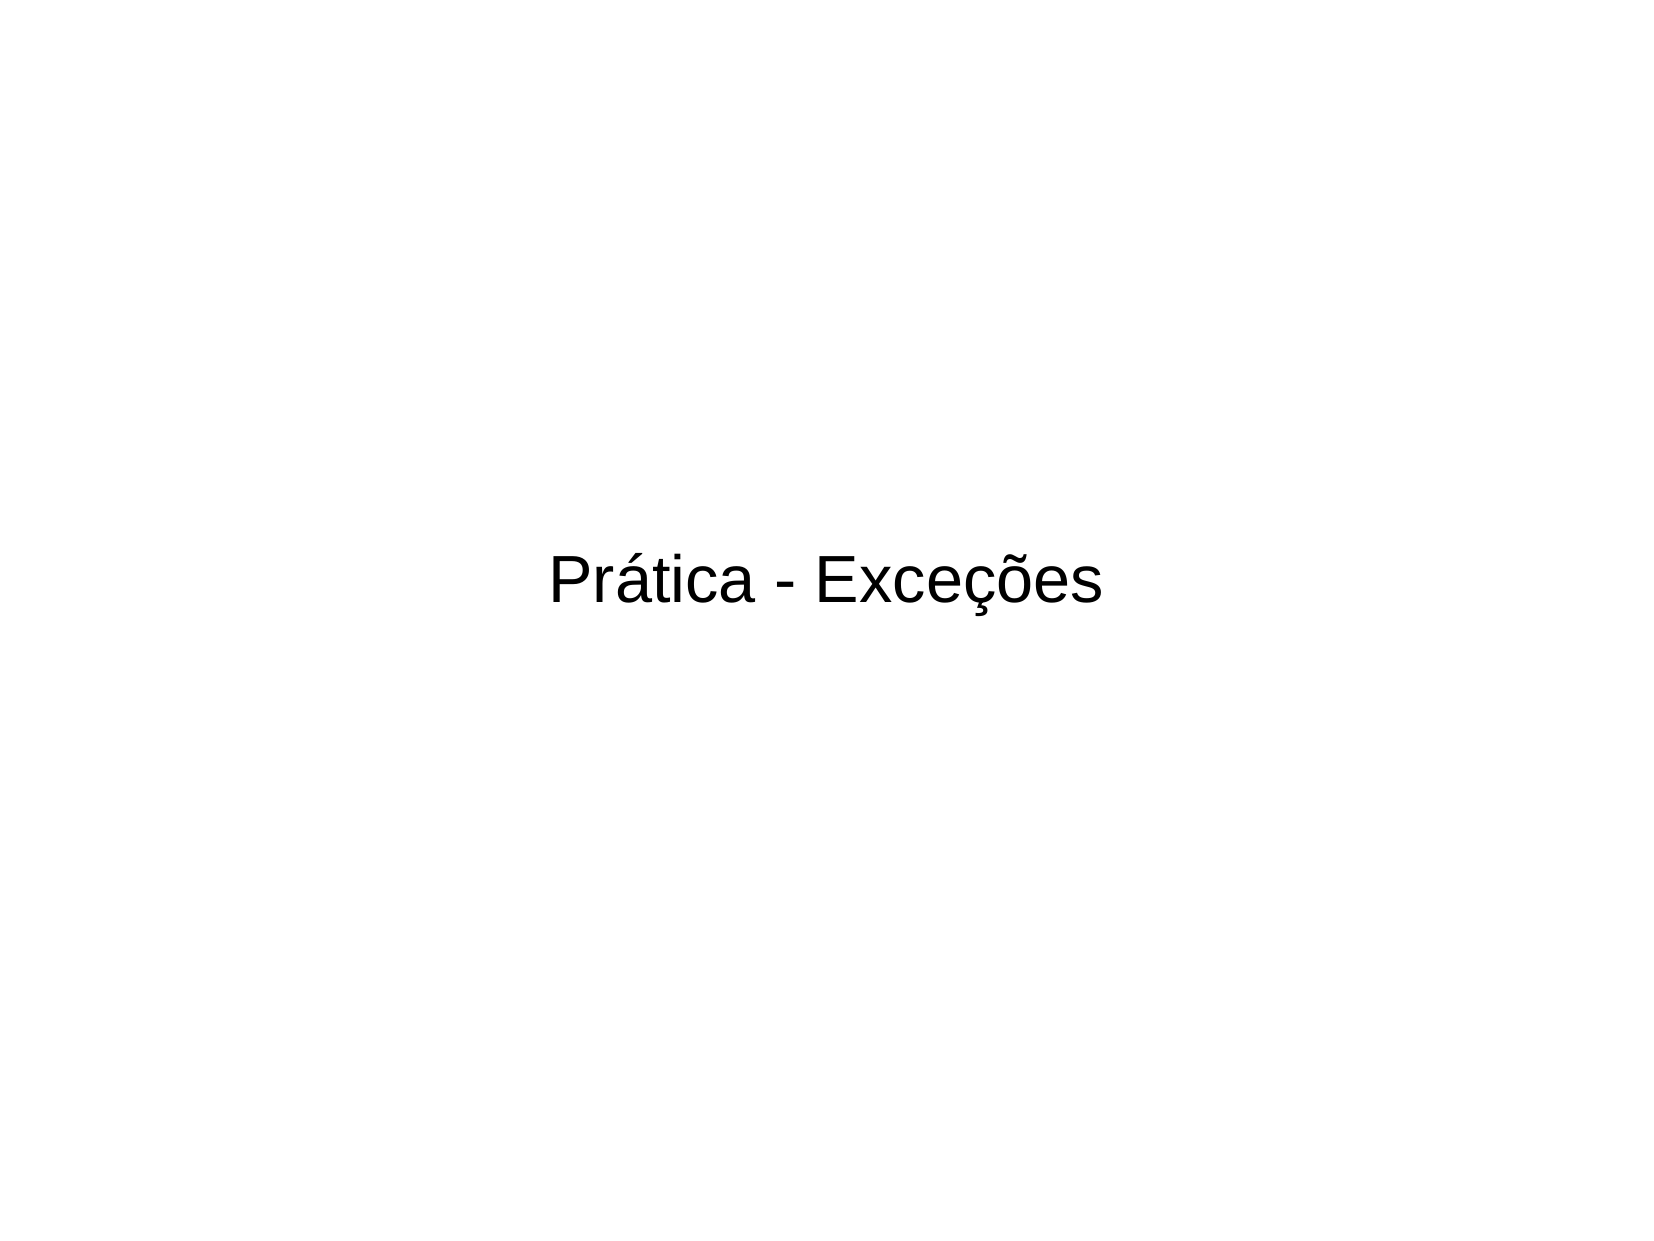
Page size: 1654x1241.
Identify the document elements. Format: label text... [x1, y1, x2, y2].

subtitle Prática - Exceções [82, 49, 1571, 1109]
